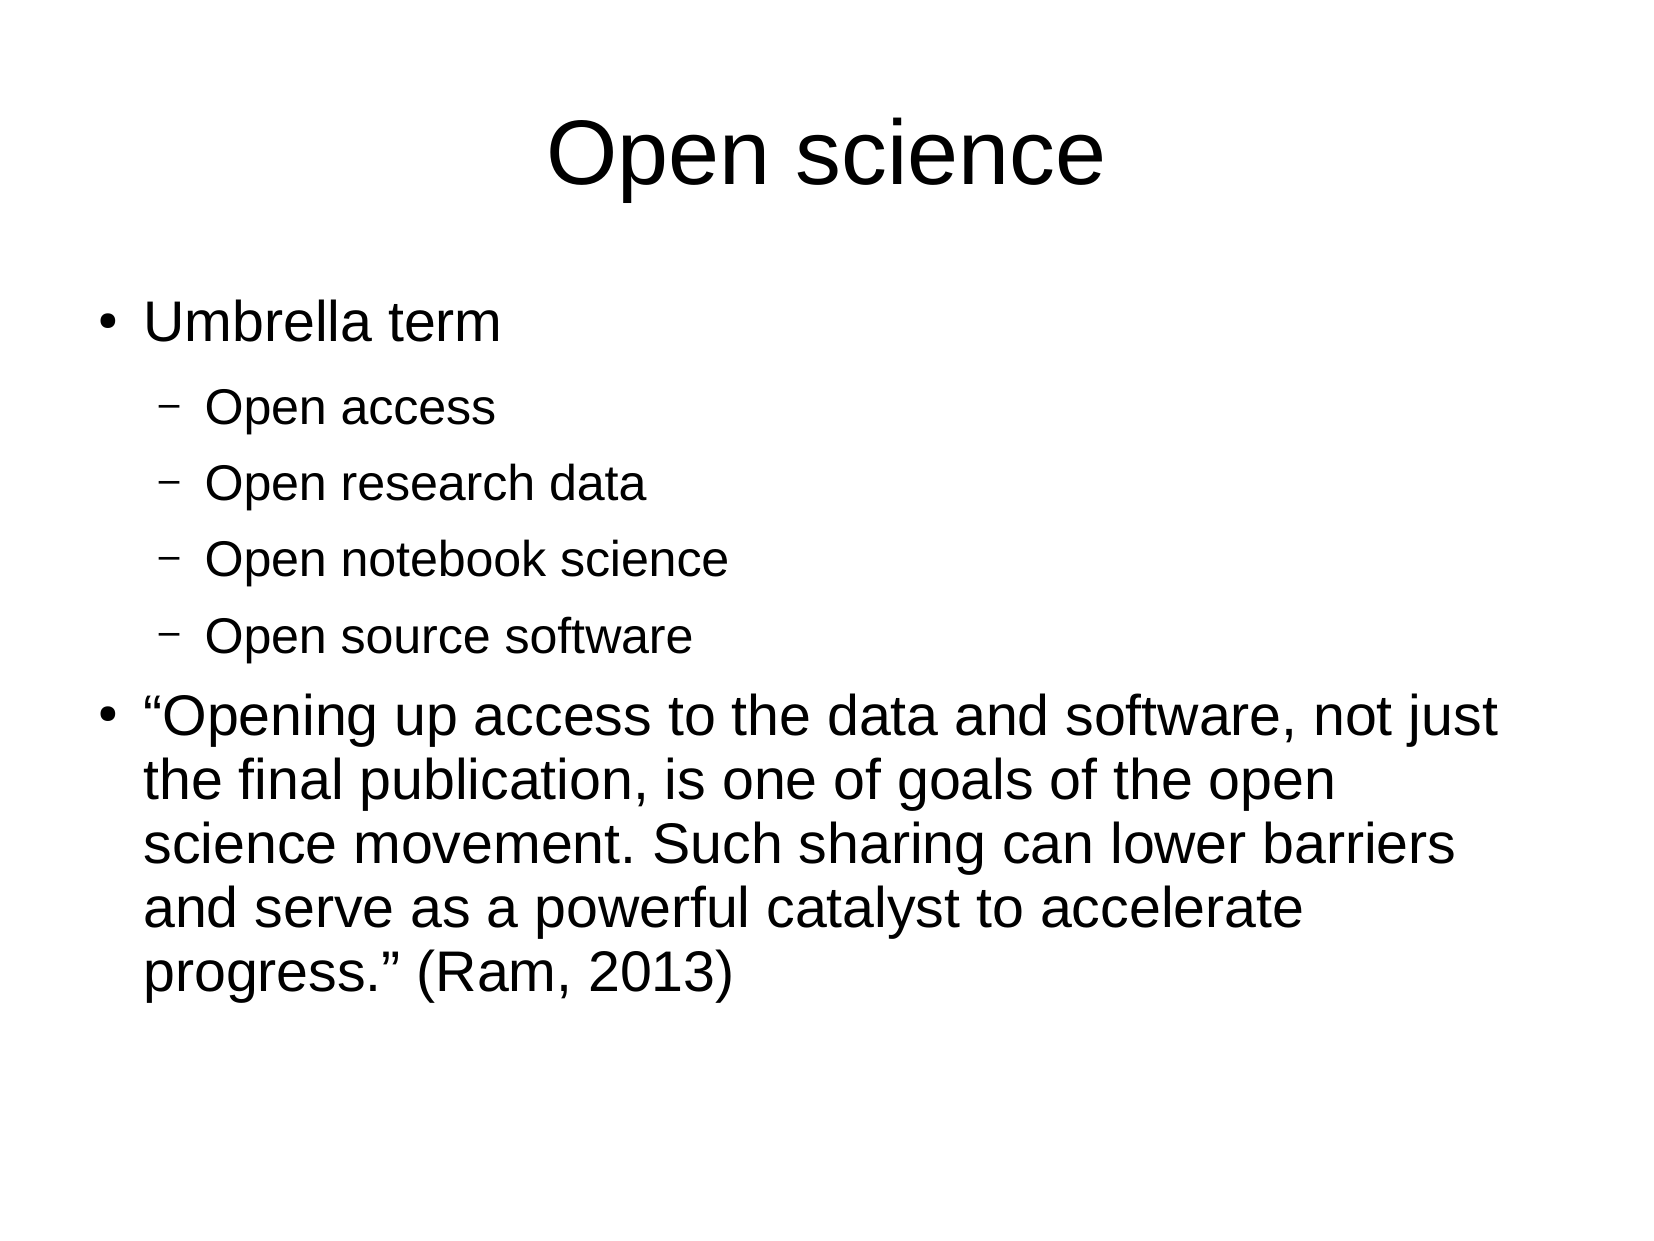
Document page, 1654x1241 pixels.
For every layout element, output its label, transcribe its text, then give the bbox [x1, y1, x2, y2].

list Umbrella term Open access Open research data Open notebook science Open source software “Opening up access to the data and software, not just the final publication, is one of goals of the open science movement. Such sharing can lower barriers and serve as a powerful catalyst to accelerate progress.” (Ram, 2013) [82, 290, 1538, 1010]
title Open science [82, 49, 1571, 257]
